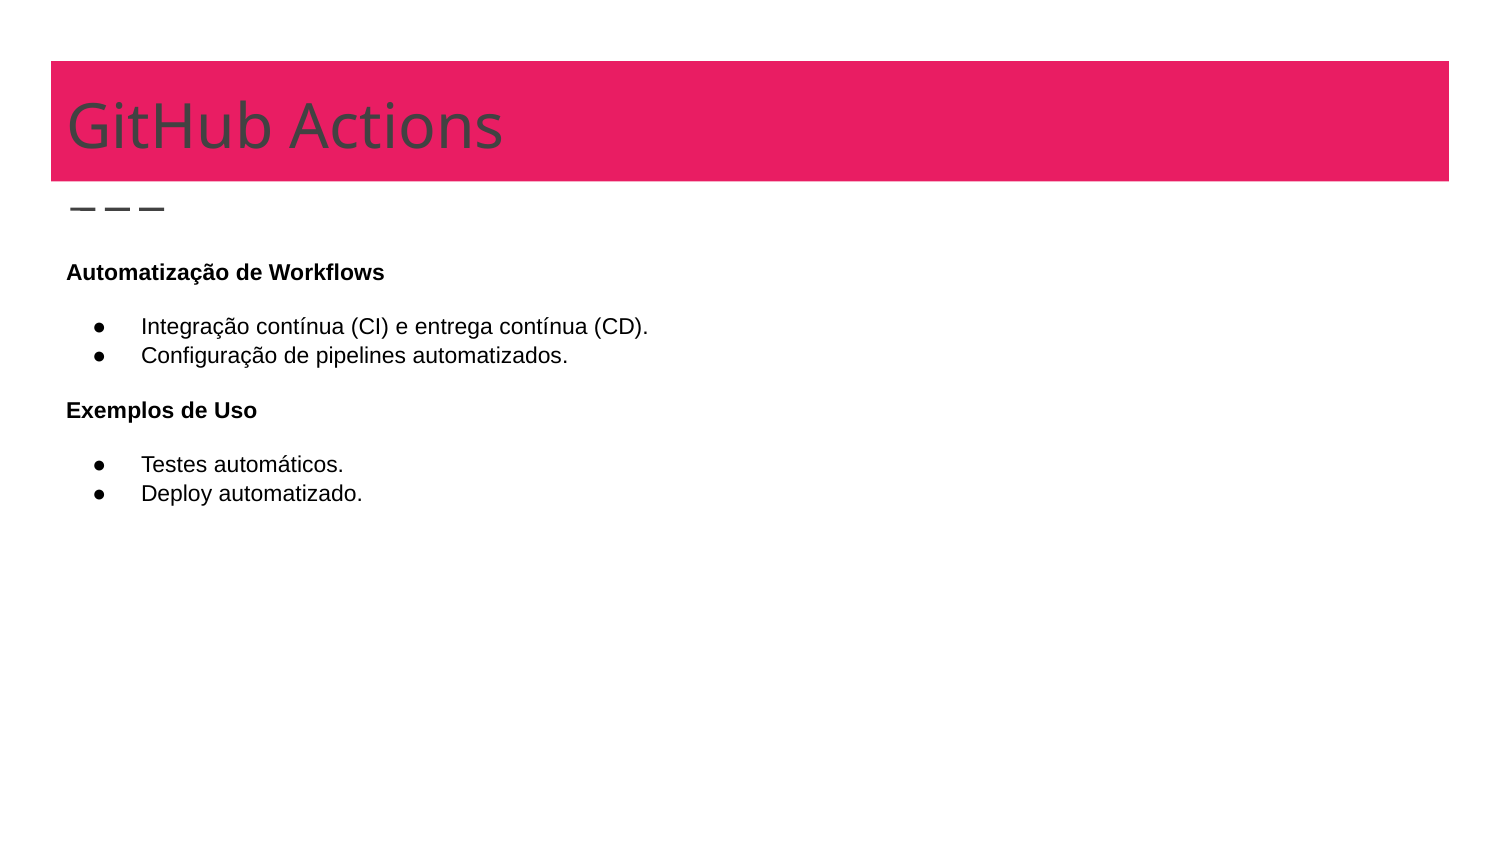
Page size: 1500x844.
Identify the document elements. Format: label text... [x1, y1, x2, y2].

title GitHub Actions [51, 61, 1449, 182]
list Automatização de Workflows Integração contínua (CI) e entrega contínua (CD). Configuração de pipelines automatizados. Exemplos de Uso Testes automáticos. Deploy automatizado. [51, 240, 1449, 750]
